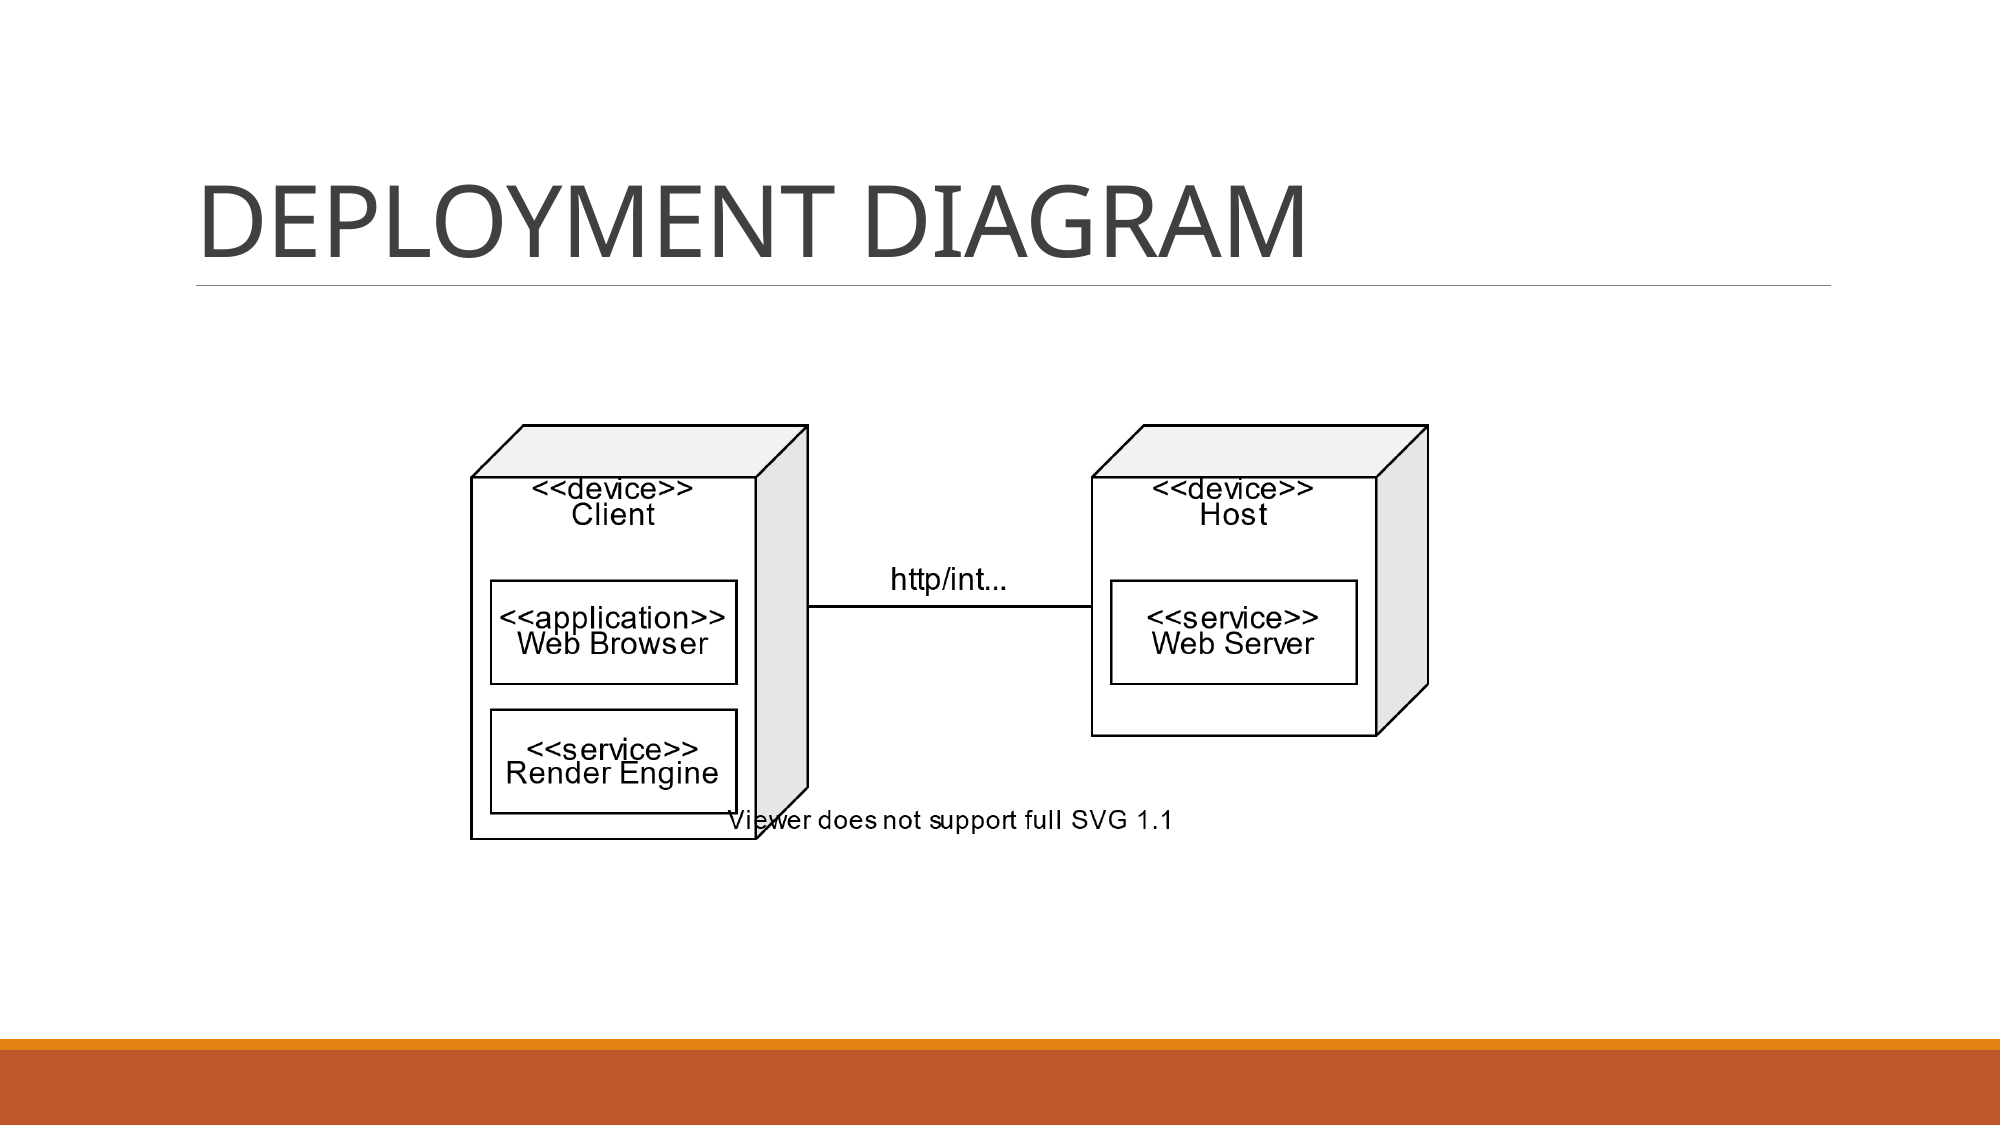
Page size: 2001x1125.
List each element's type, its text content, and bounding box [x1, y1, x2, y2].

picture [470, 424, 1429, 840]
title DEPLOYMENT DIAGRAM [180, 47, 1830, 285]
